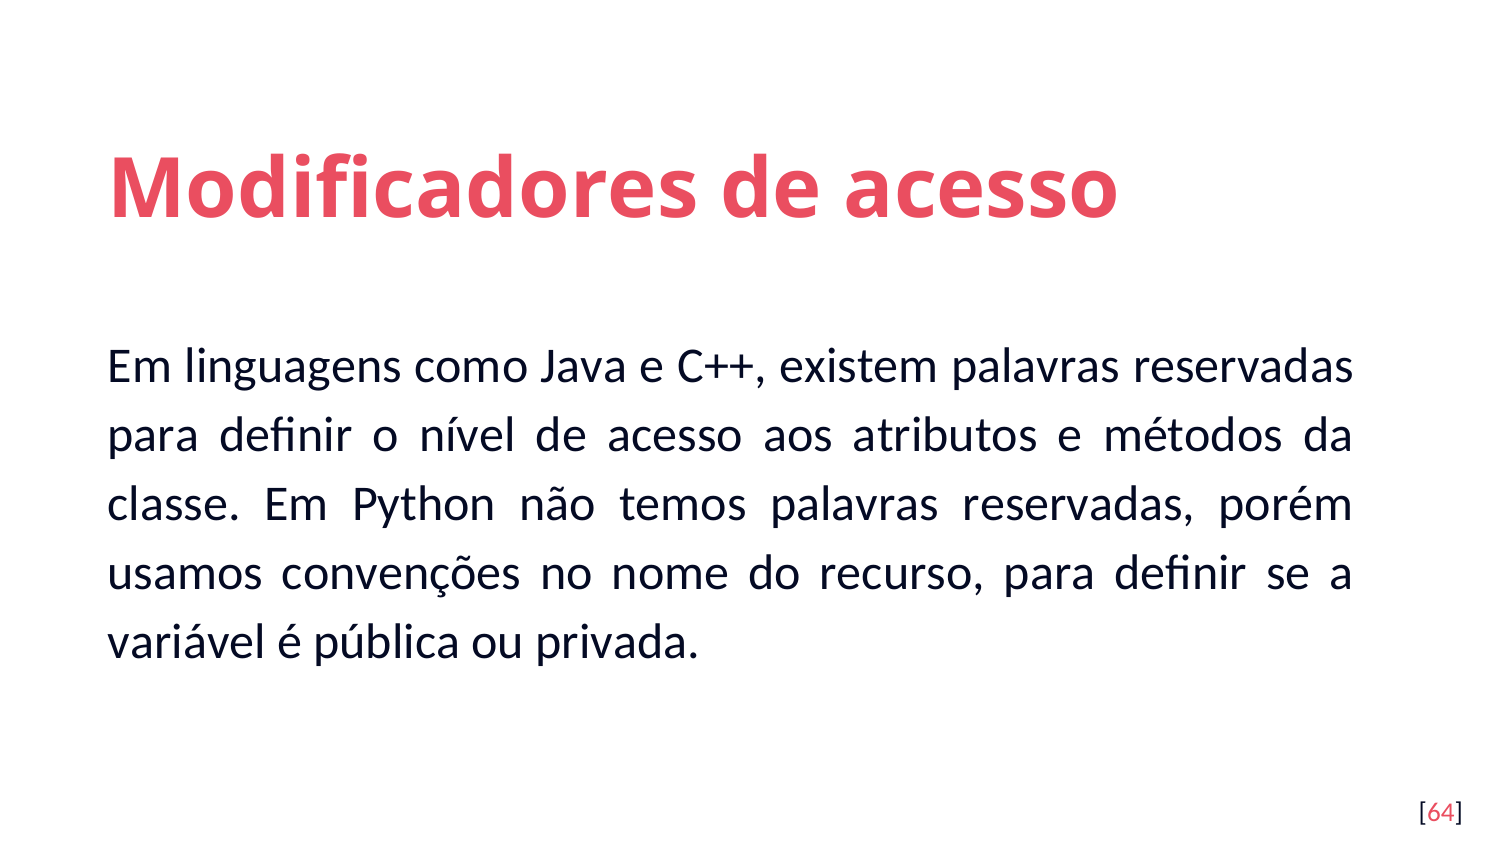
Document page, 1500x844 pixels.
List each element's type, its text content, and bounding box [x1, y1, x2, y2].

slide_number [64] [1403, 779, 1494, 844]
text_box Em linguagens como Java e C++, existem palavras reservadas para definir o nível de acesso aos atributos e métodos da classe. Em Python não temos palavras reservadas, porém usamos convenções no nome do recurso, para definir se a variável é pública ou privada. [92, 243, 1408, 749]
text_box Modificadores de acesso [92, 104, 1408, 243]
